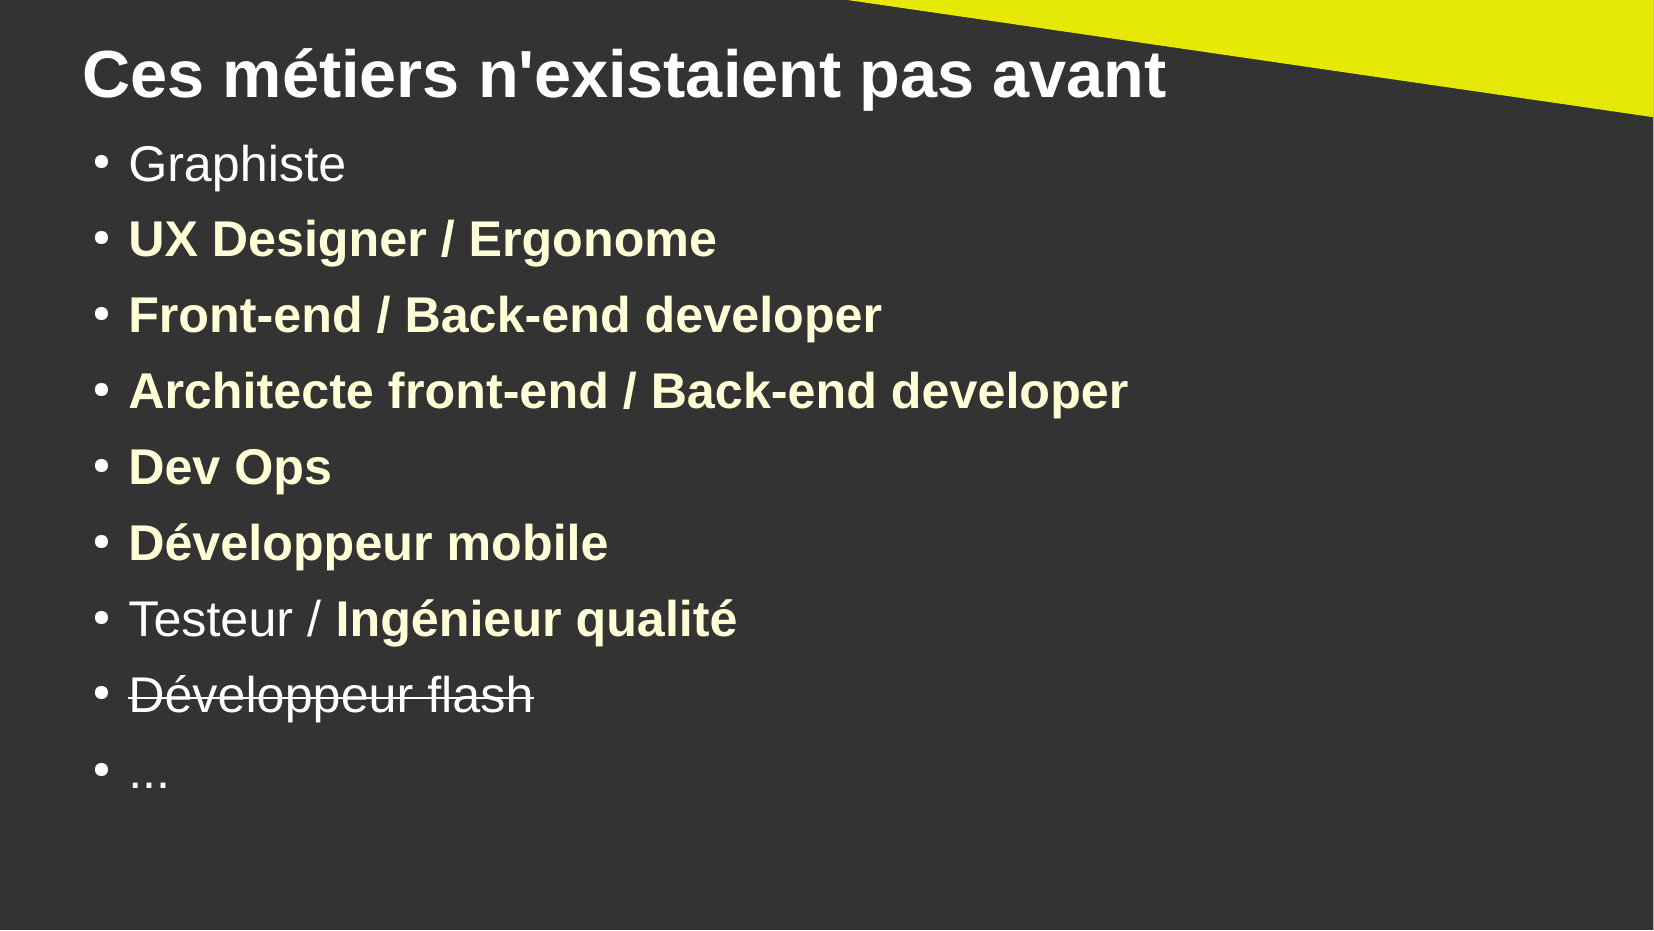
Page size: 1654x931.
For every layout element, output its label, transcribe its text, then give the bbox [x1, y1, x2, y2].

text_box [847, 0, 1654, 118]
title Ces métiers n'existaient pas avant [82, 37, 1571, 114]
list Graphiste UX Designer / Ergonome Front-end / Back-end developer Architecte front-end / Back-end developer Dev Ops Développeur mobile Testeur / Ingénieur qualité Développeur flash ... [80, 135, 1620, 804]
